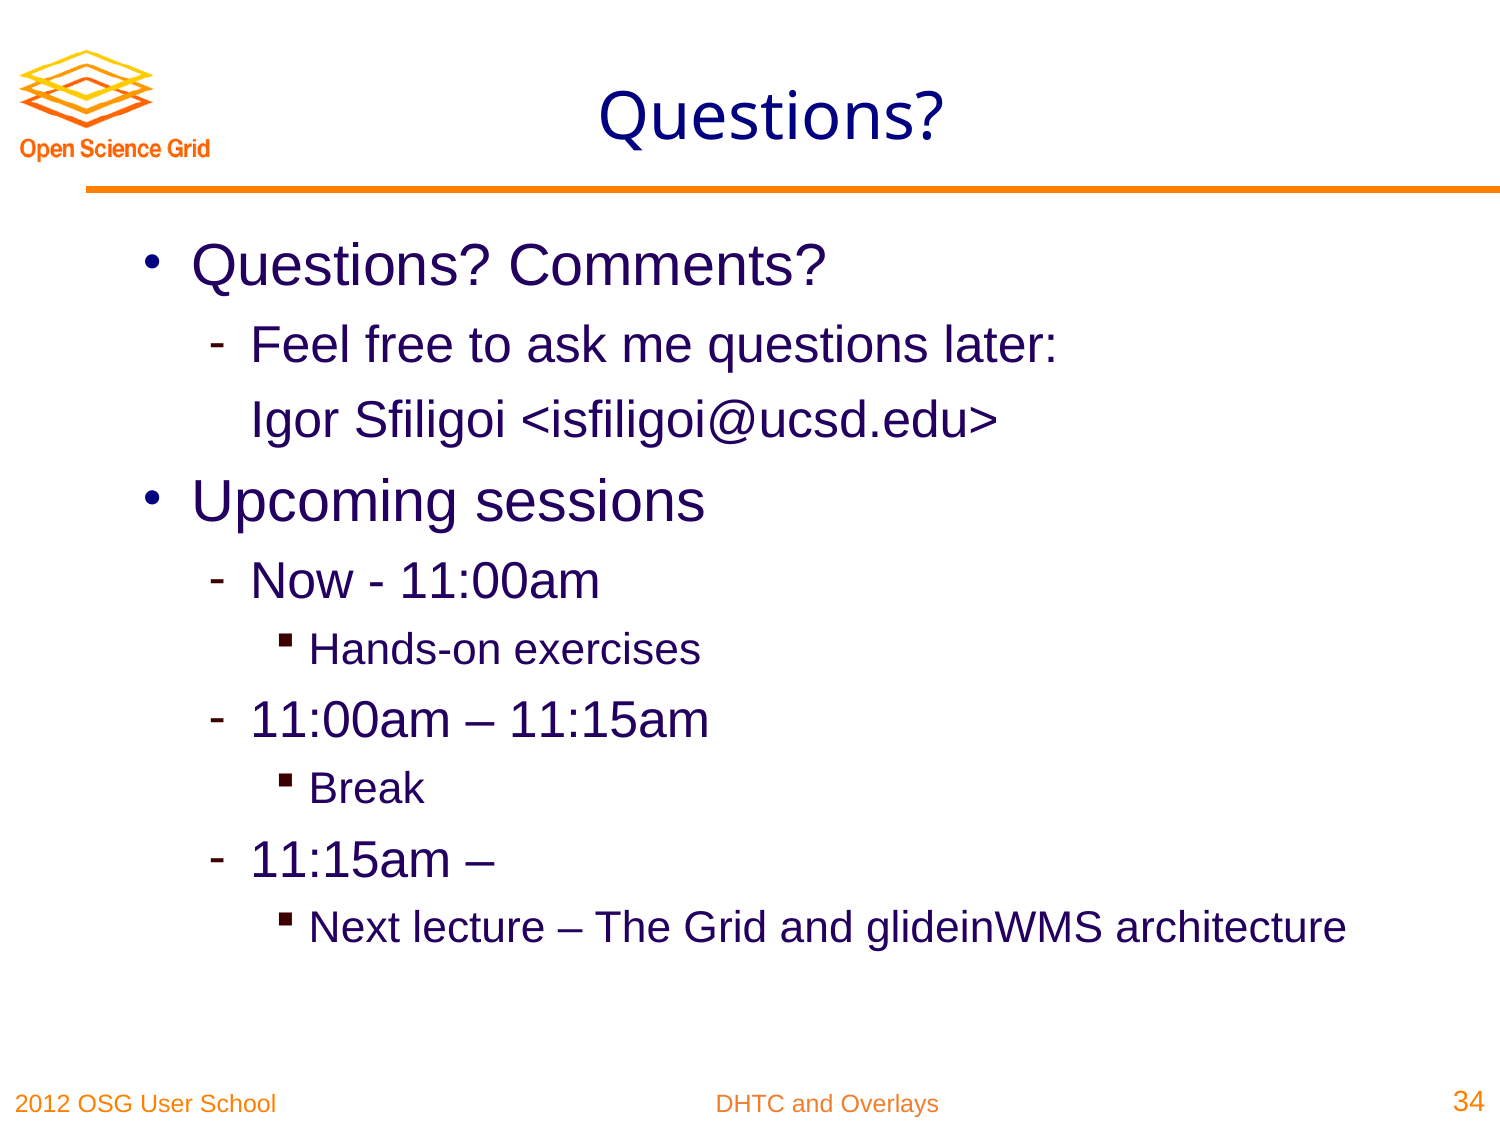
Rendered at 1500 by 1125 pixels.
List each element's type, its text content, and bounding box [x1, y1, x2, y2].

title Questions? [201, 11, 1342, 214]
picture [0, 27, 201, 179]
text_box <number> [1431, 1050, 1500, 1125]
list Questions? Comments? Feel free to ask me questions later: Igor Sfiligoi <isfiligoi@ucsd.edu> Upcoming sessions Now - 11:00am Hands-on exercises 11:00am – 11:15am Break 11:15am – Next lecture – The Grid and glideinWMS architecture [127, 218, 1403, 962]
